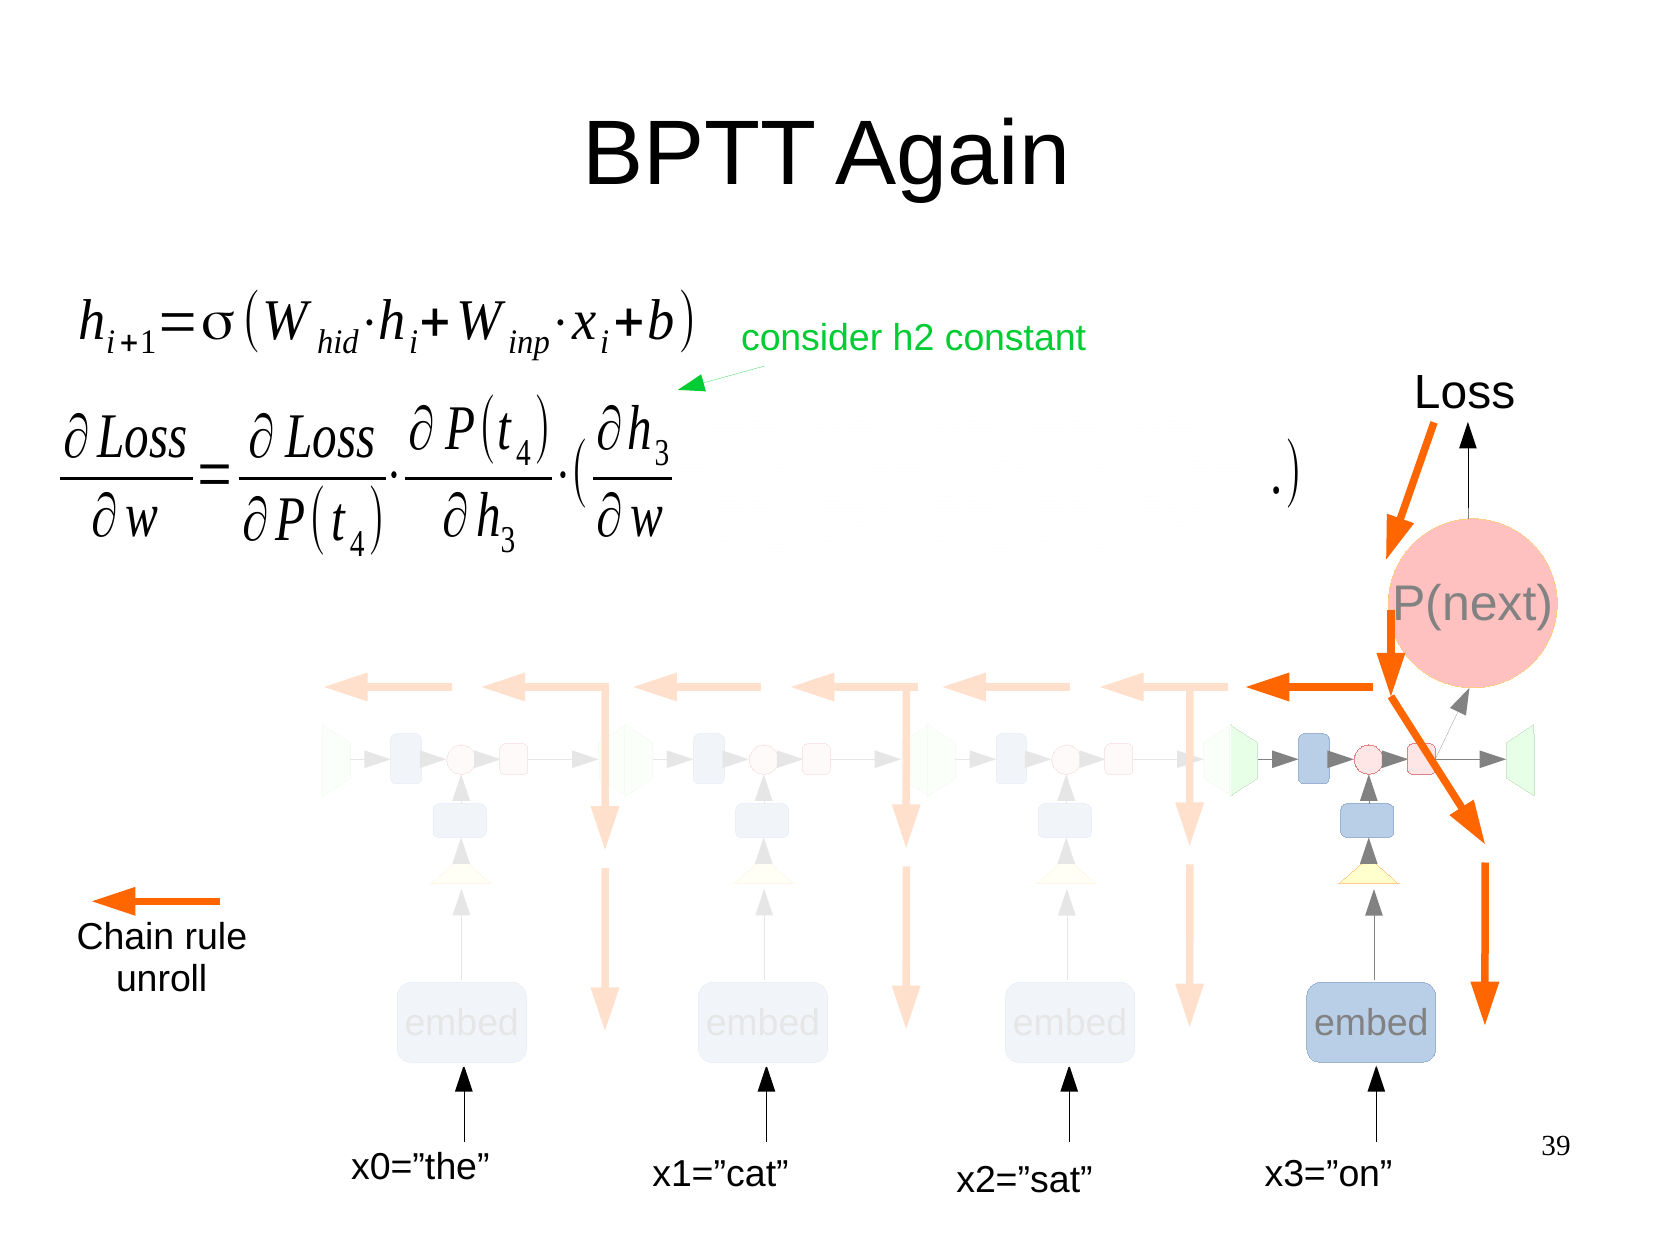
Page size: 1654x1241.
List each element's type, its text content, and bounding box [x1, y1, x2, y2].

text_box Chain rule unroll [61, 908, 262, 1007]
text_box consider h2 constant [726, 309, 1102, 366]
title BPTT Again [82, 49, 1571, 257]
text_box Loss [1399, 357, 1531, 447]
chart [45, 389, 677, 564]
picture [160, 384, 1592, 1068]
text_box x2=”sat” [941, 1150, 1168, 1208]
text_box x3=”on” [1249, 1144, 1464, 1202]
text_box x1=”cat” [637, 1144, 847, 1202]
text_box x0=”the” [336, 1138, 546, 1196]
chart [1270, 389, 1313, 564]
picture [677, 384, 685, 389]
chart [65, 285, 711, 361]
